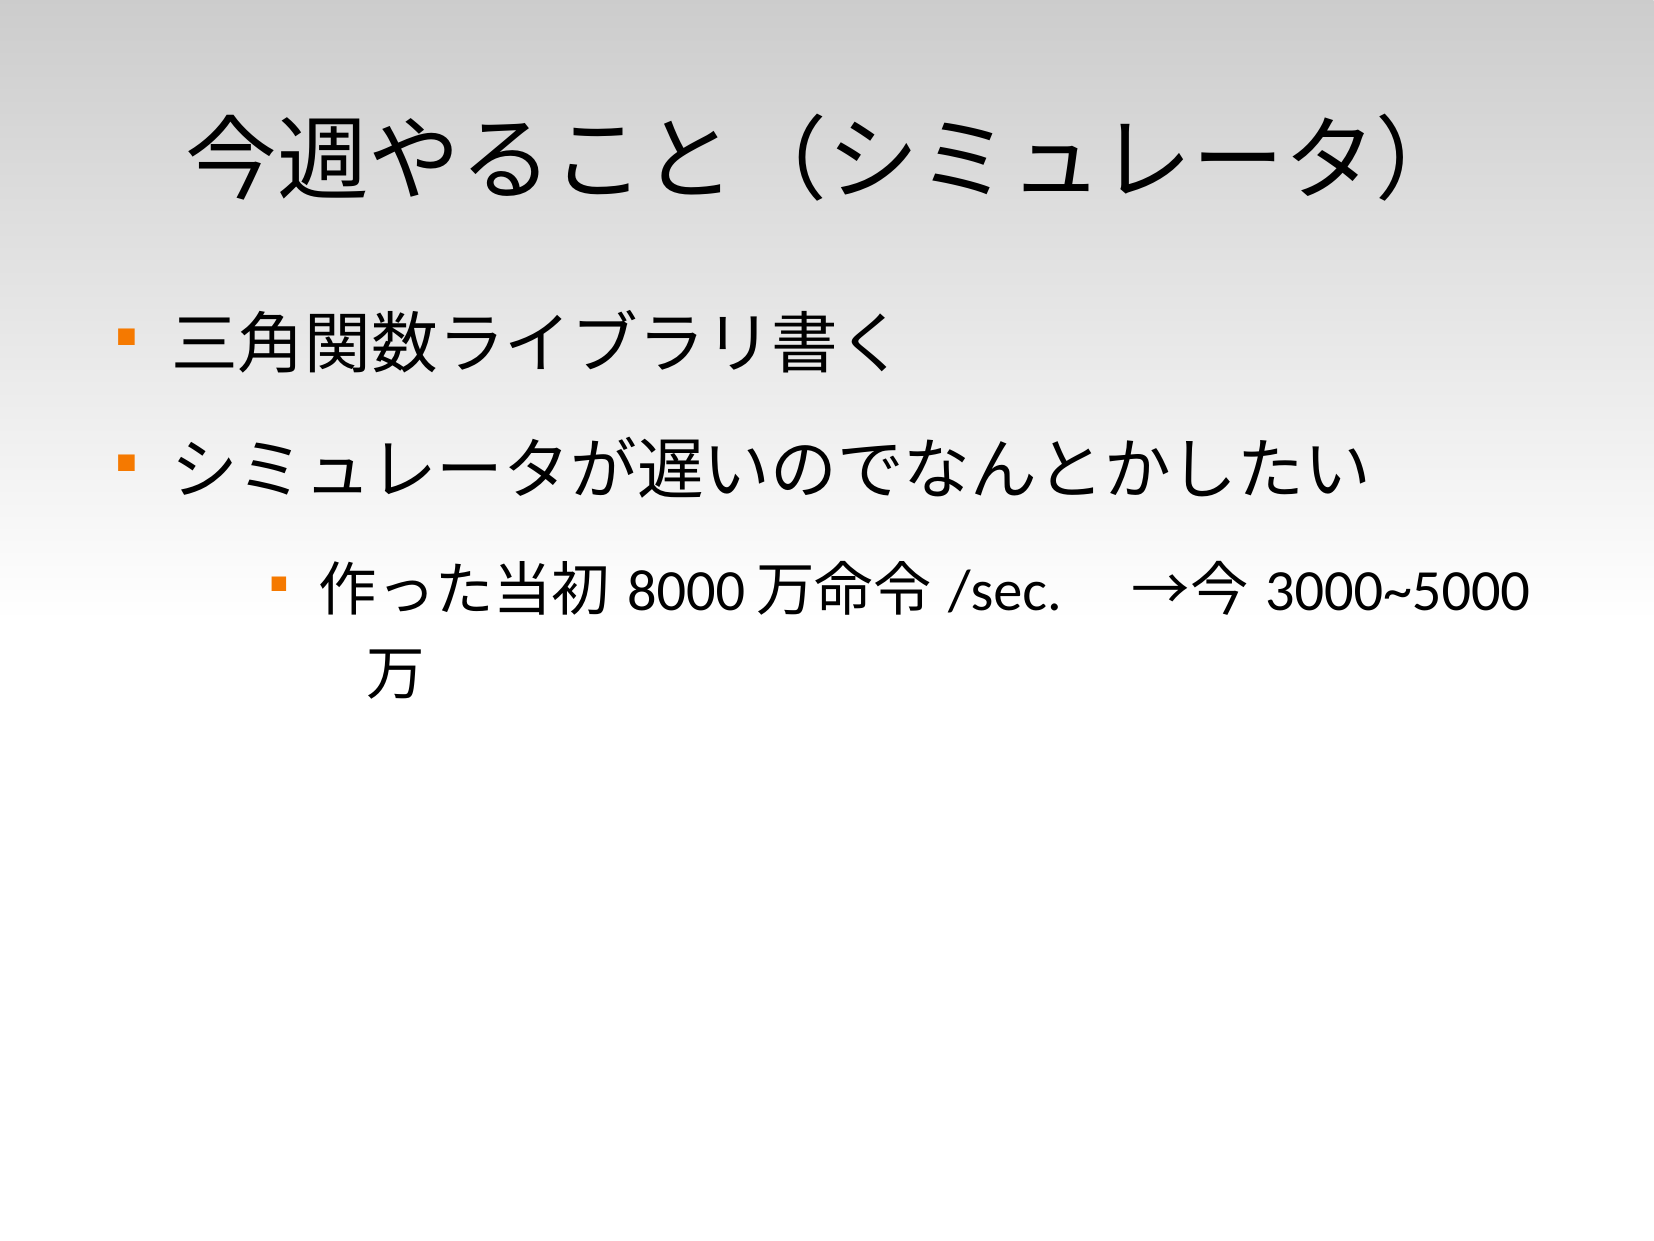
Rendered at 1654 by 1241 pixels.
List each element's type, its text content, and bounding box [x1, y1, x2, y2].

title 今週やること（シミュレータ） [82, 49, 1571, 257]
list 三角関数ライブラリ書く シミュレータが遅いのでなんとかしたい 作った当初8000万命令/sec. →今3000~5000万 [82, 290, 1571, 1109]
